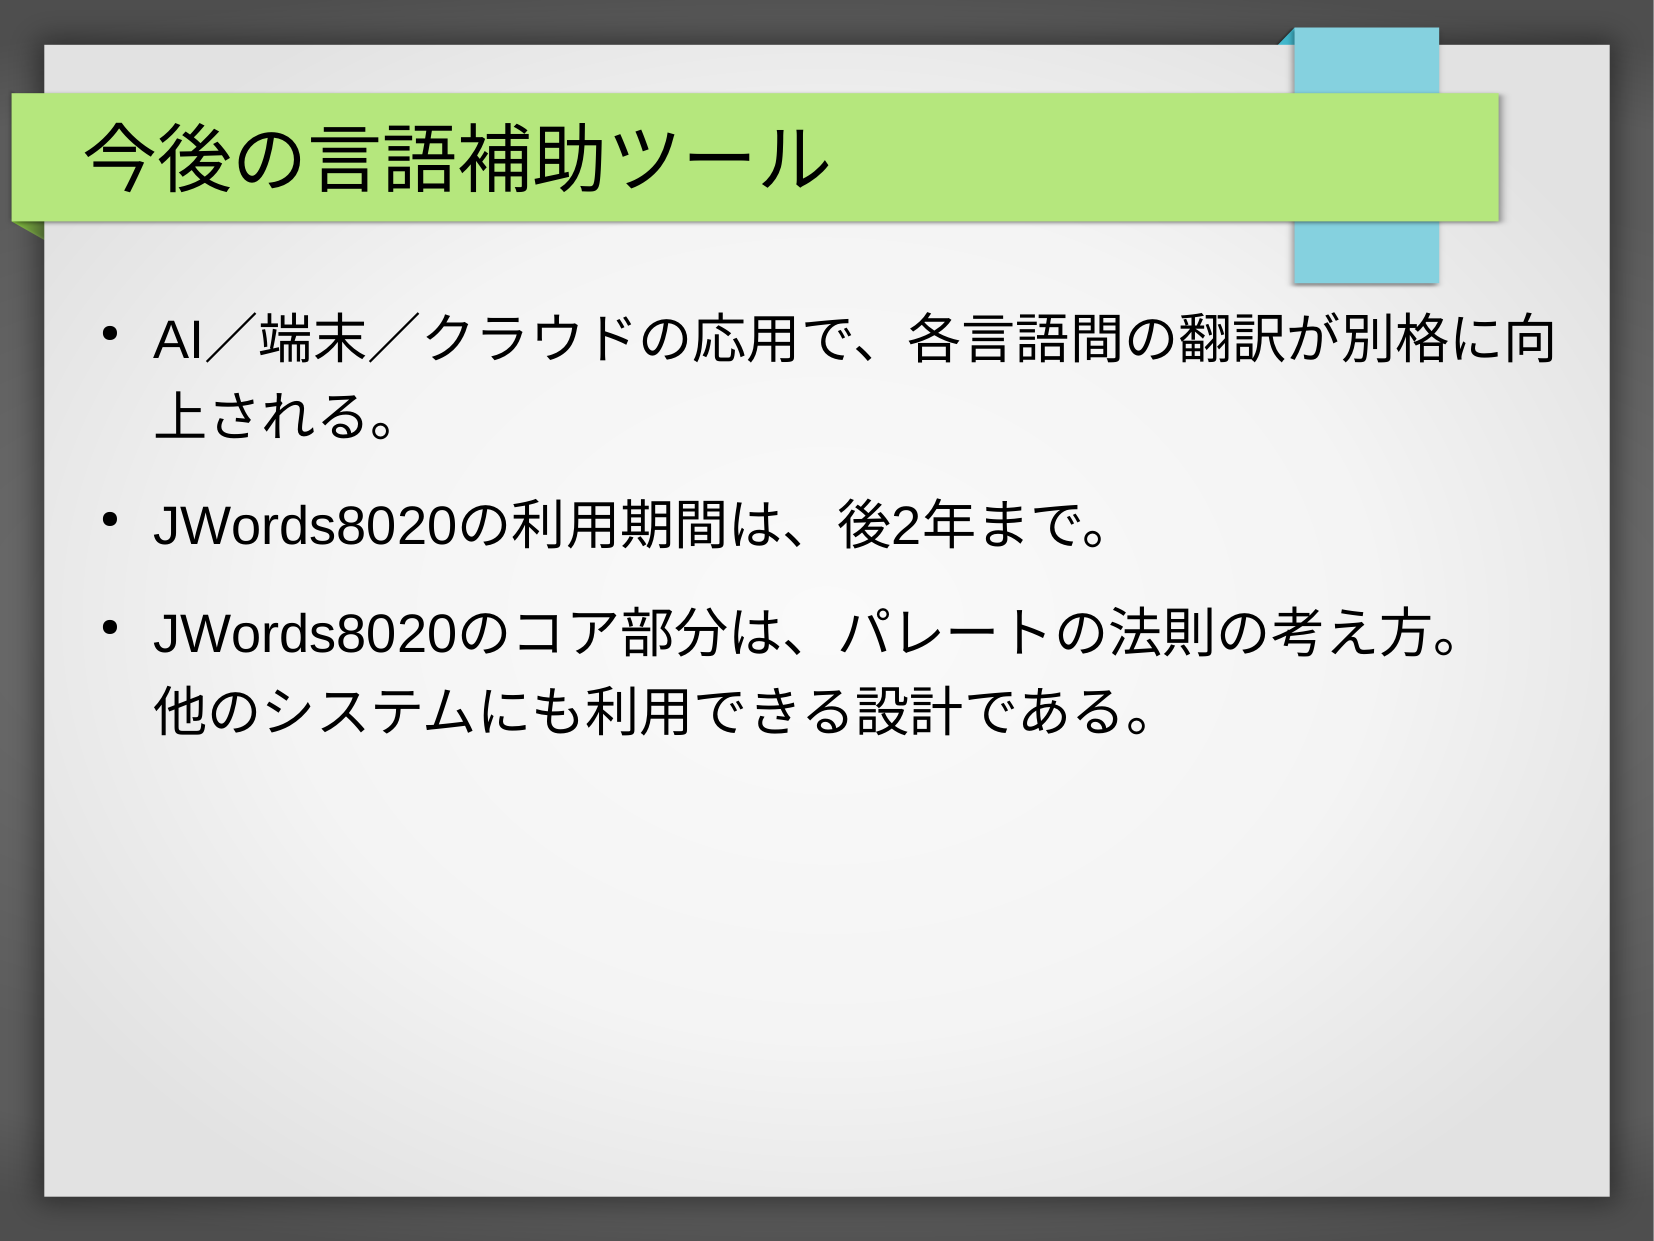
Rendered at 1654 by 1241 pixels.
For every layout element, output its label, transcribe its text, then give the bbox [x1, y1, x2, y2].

title 今後の言語補助ツール [82, 94, 1264, 213]
list AI／端末／クラウドの応用で、各言語間の翻訳が別格に向上される。 JWords8020の利用期間は、後2年まで。 JWords8020のコア部分は、パレートの法則の考え方。 他のシステムにも利用できる設計である。 [82, 295, 1571, 1015]
picture [0, 0, 1654, 1241]
